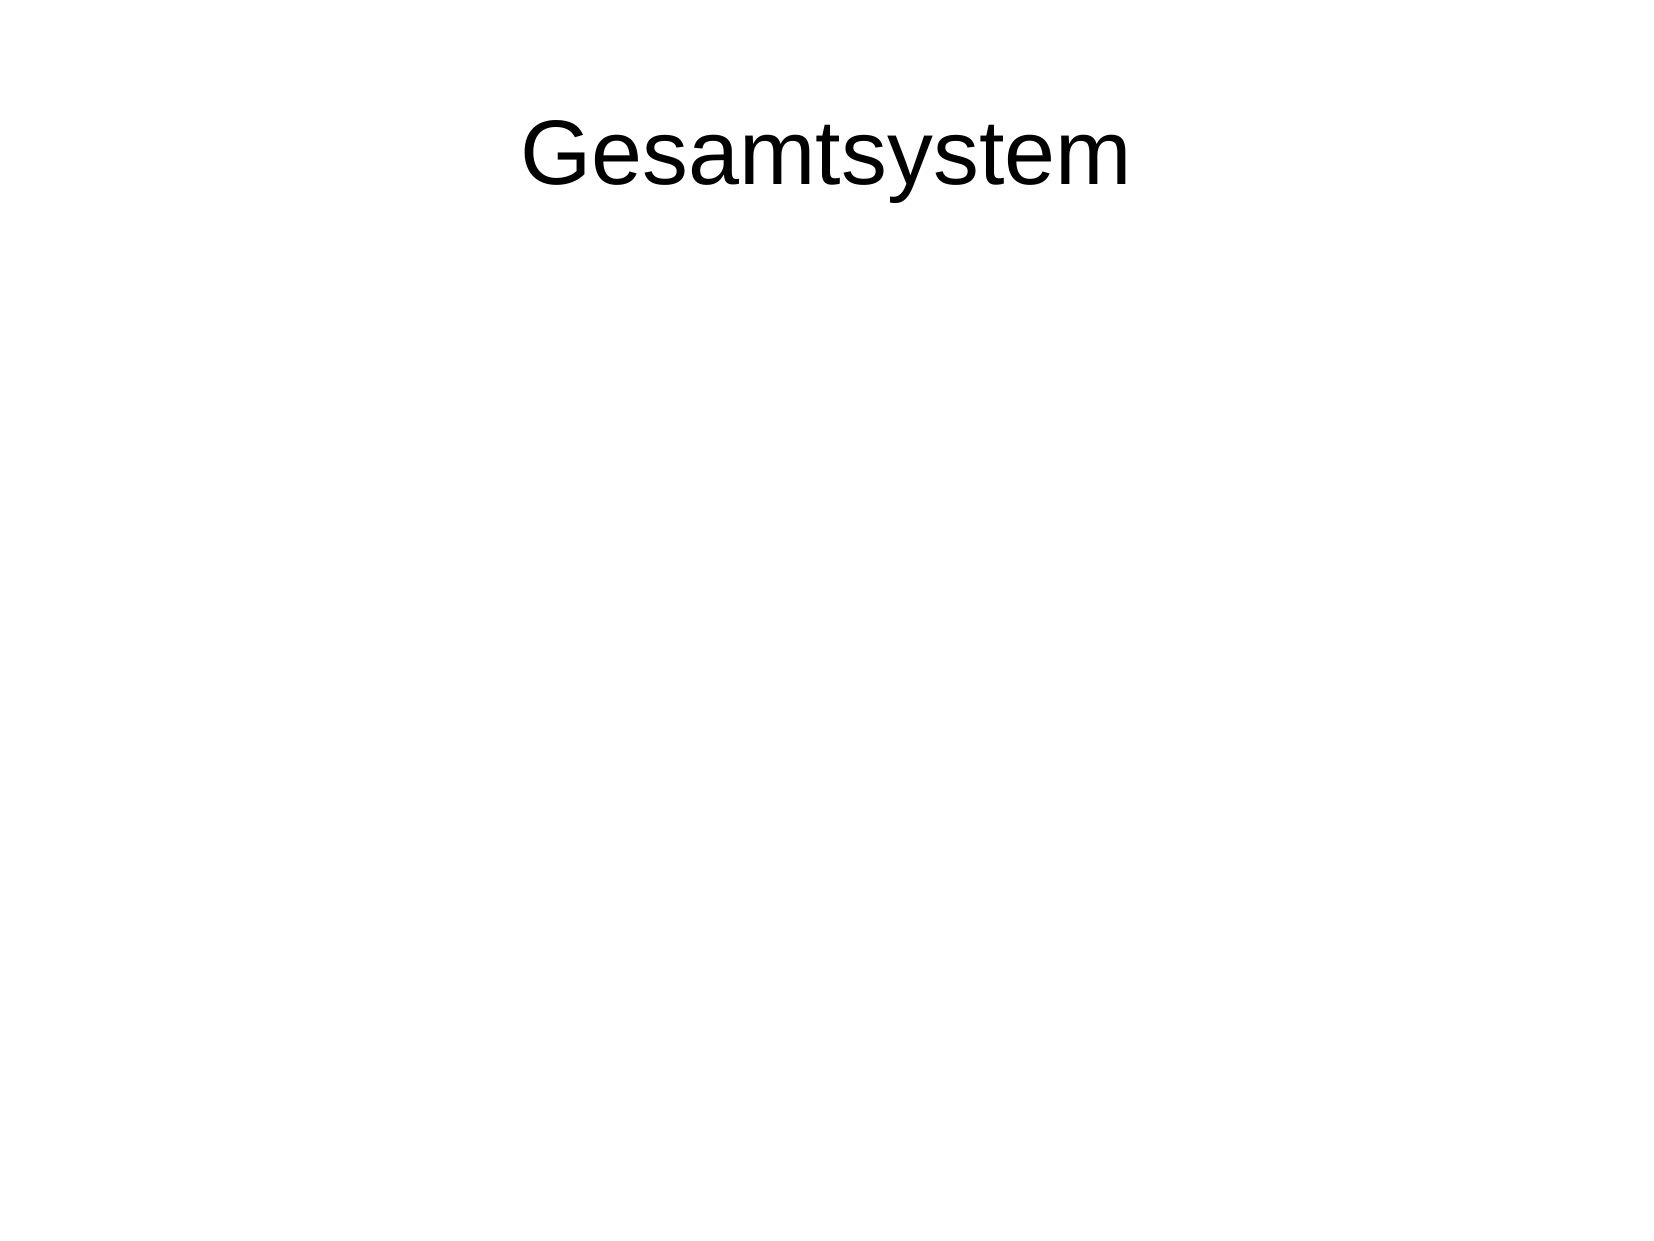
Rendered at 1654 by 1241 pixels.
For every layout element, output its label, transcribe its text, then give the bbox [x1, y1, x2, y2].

title Gesamtsystem [82, 49, 1571, 257]
